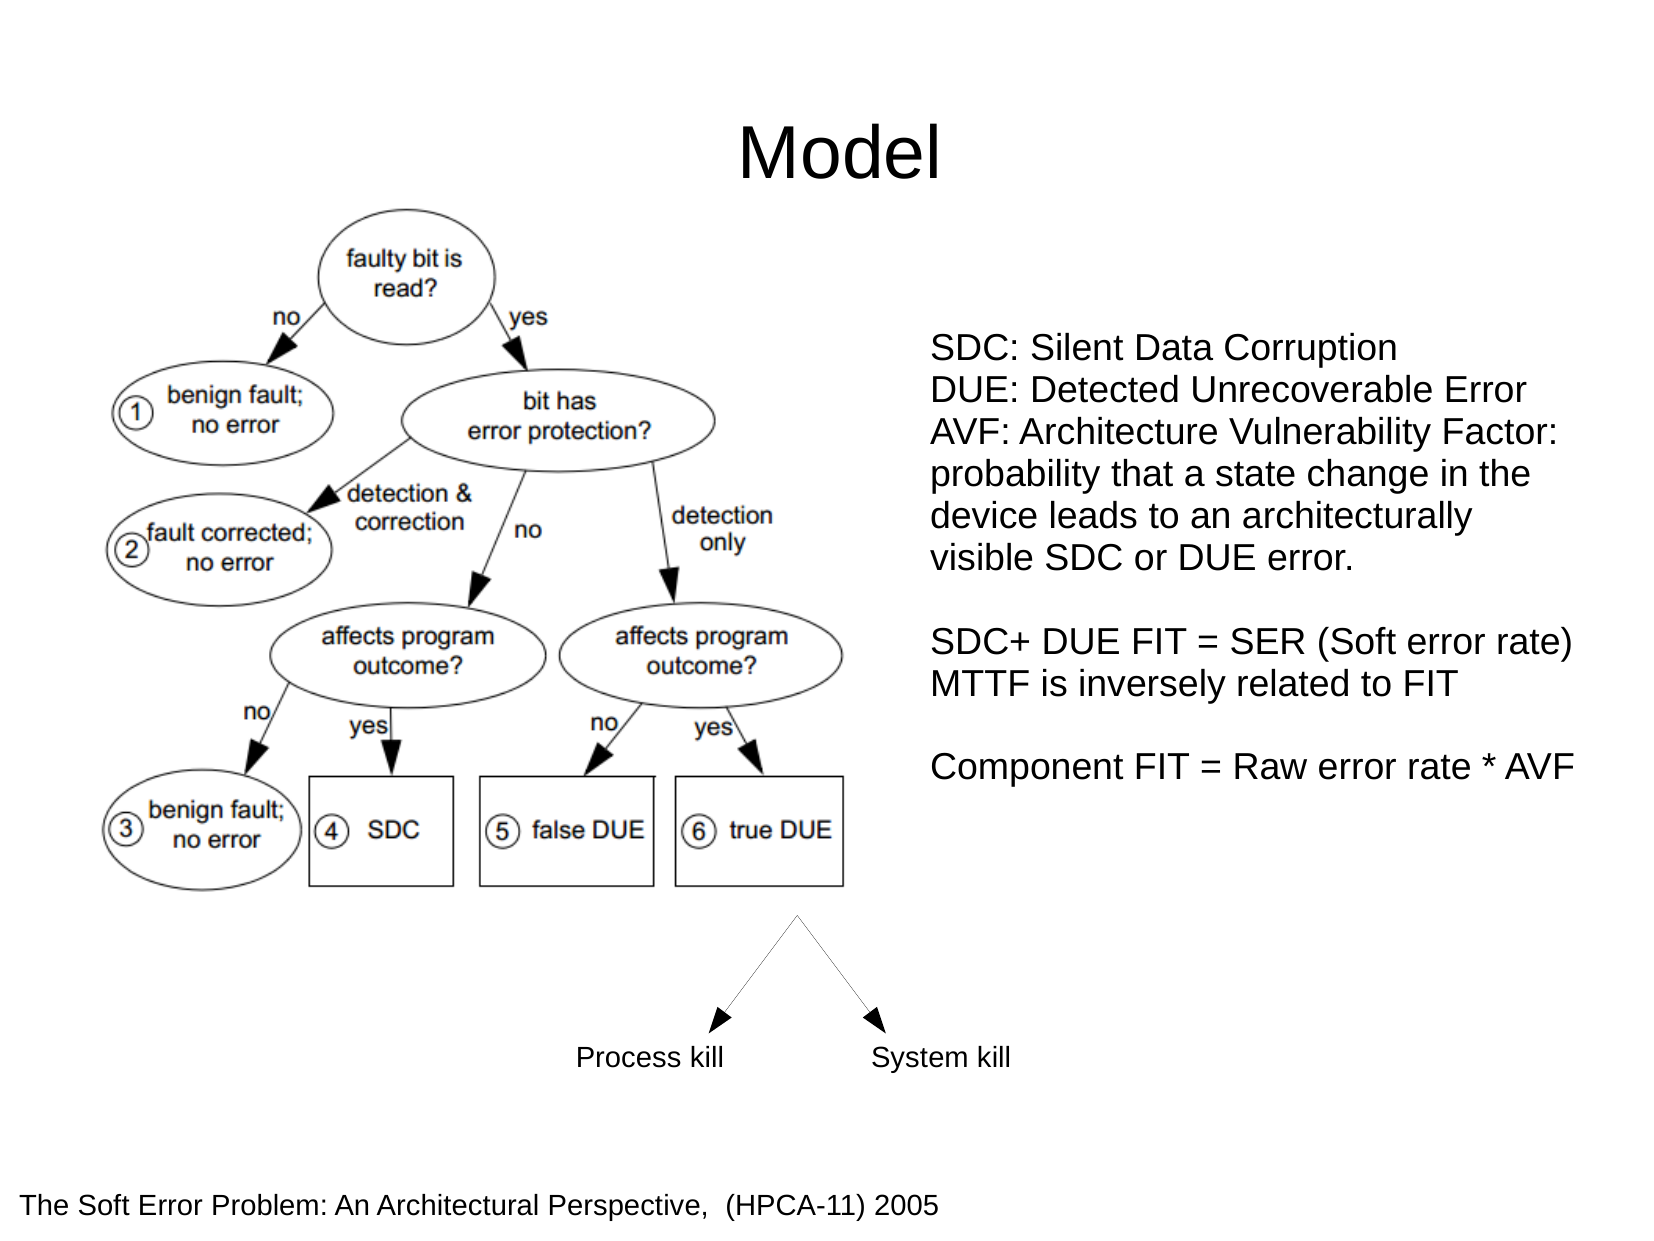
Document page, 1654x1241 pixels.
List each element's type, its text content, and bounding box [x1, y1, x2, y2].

picture [88, 206, 852, 895]
title Model [82, 49, 1571, 257]
text_box System kill [856, 1033, 1063, 1082]
text_box SDC: Silent Data Corruption DUE: Detected Unrecoverable Error AVF: Architecture Vulnerability Factor: probability that a state change in the device leads to an architecturally visible SDC or DUE error. SDC+ DUE FIT = SER (Soft error rate) MTTF is inversely related to FIT [915, 319, 1595, 738]
text_box Component FIT = Raw error rate * AVF [915, 738, 1625, 796]
text_box The Soft Error Problem: An Architectural Perspective, (HPCA-11) 2005 [4, 1181, 1004, 1229]
text_box Process kill [561, 1033, 768, 1082]
